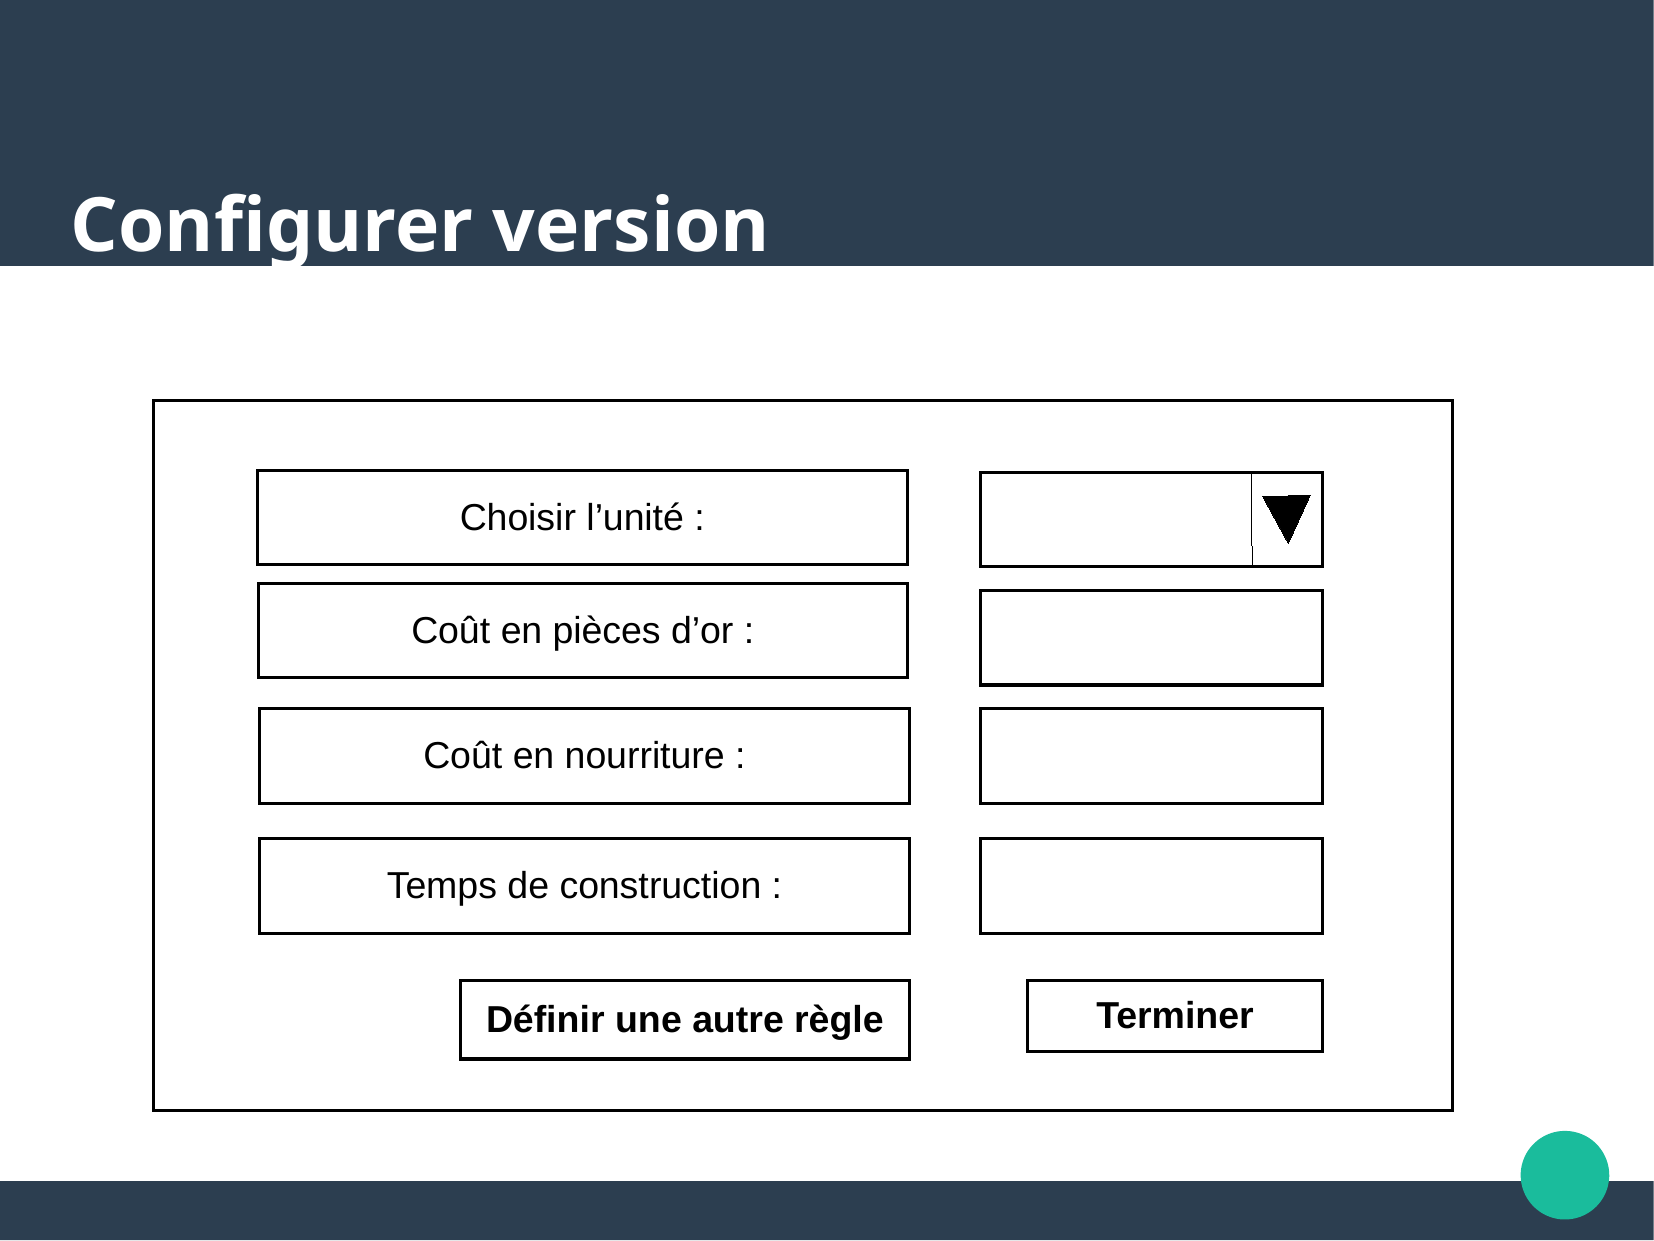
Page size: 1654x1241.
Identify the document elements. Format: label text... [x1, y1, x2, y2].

title Configurer version [70, 118, 1559, 326]
text_box Coût en pièces d’or : [258, 583, 908, 678]
text_box Coût en nourriture : [259, 708, 910, 804]
text_box Définir une autre règle [460, 980, 910, 1059]
text_box Choisir l’unité : [257, 470, 908, 565]
text_box [153, 400, 1453, 1111]
text_box Temps de construction : [259, 838, 910, 934]
text_box Terminer [1027, 980, 1323, 1052]
